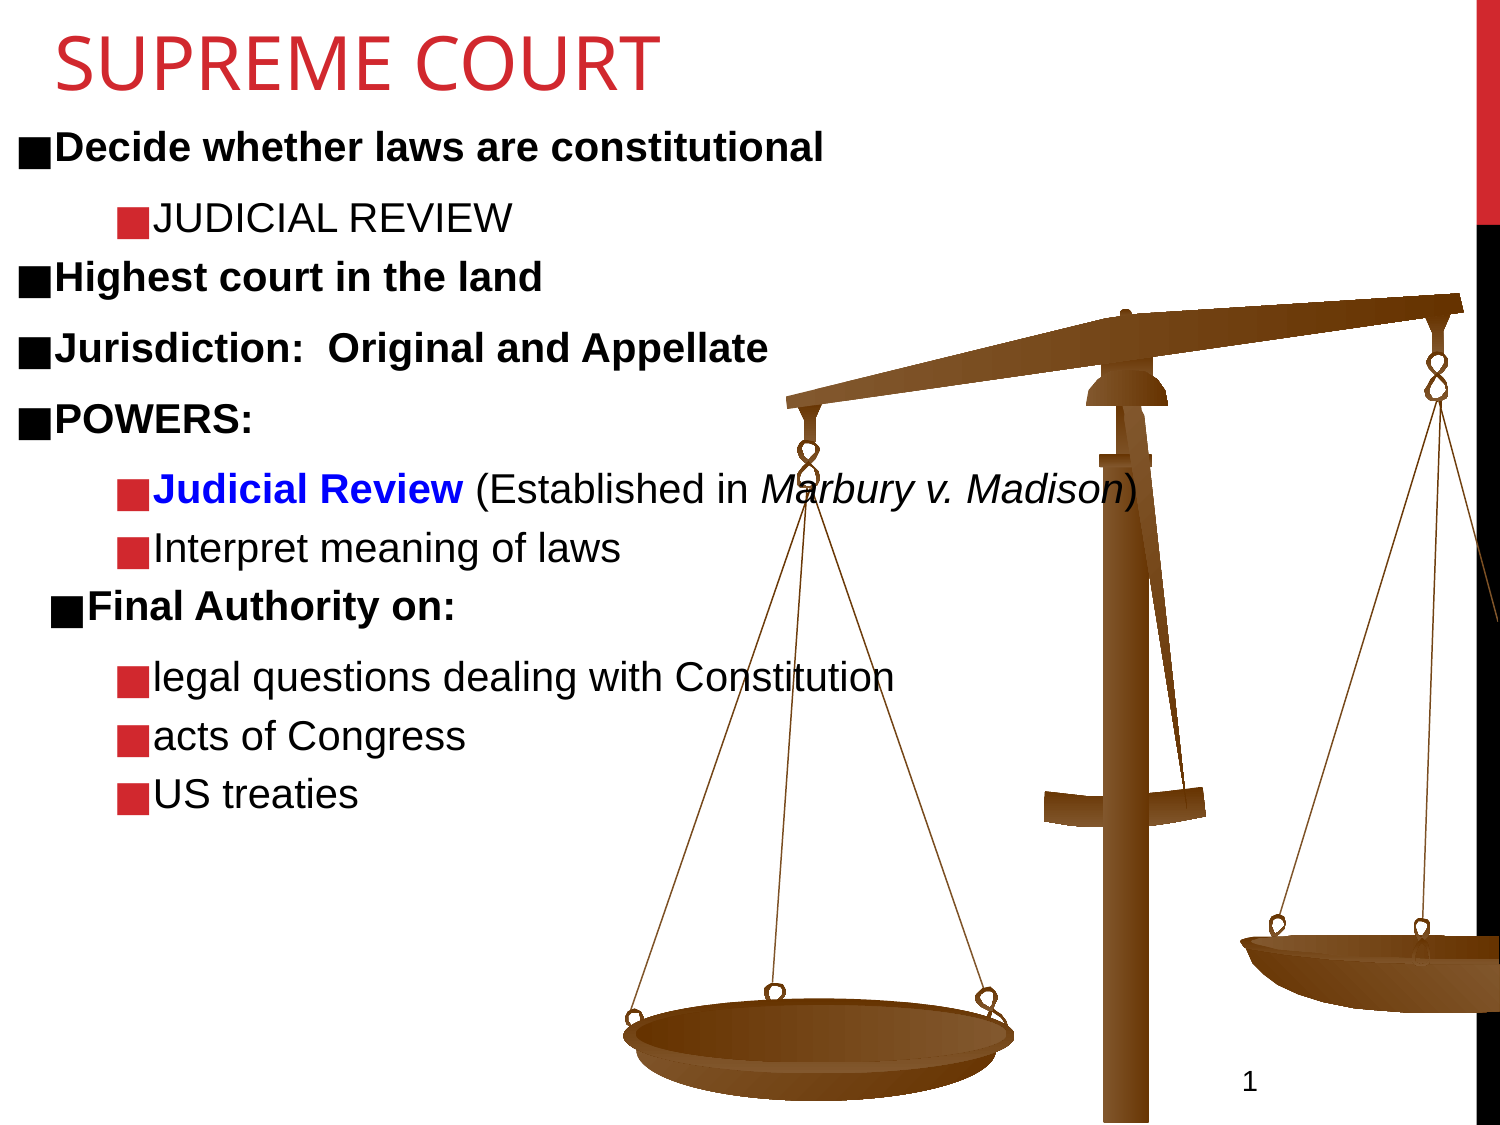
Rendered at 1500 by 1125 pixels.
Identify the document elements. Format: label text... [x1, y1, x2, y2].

list Decide whether laws are constitutional JUDICIAL REVIEW Highest court in the land Jurisdiction: Original and Appellate POWERS: Judicial Review (Established in Marbury v. Madison) Interpret meaning of laws Final Authority on: legal questions dealing with Constitution acts of Congress US treaties [0, 112, 1500, 1125]
title SUPREME COURT [39, 0, 990, 112]
